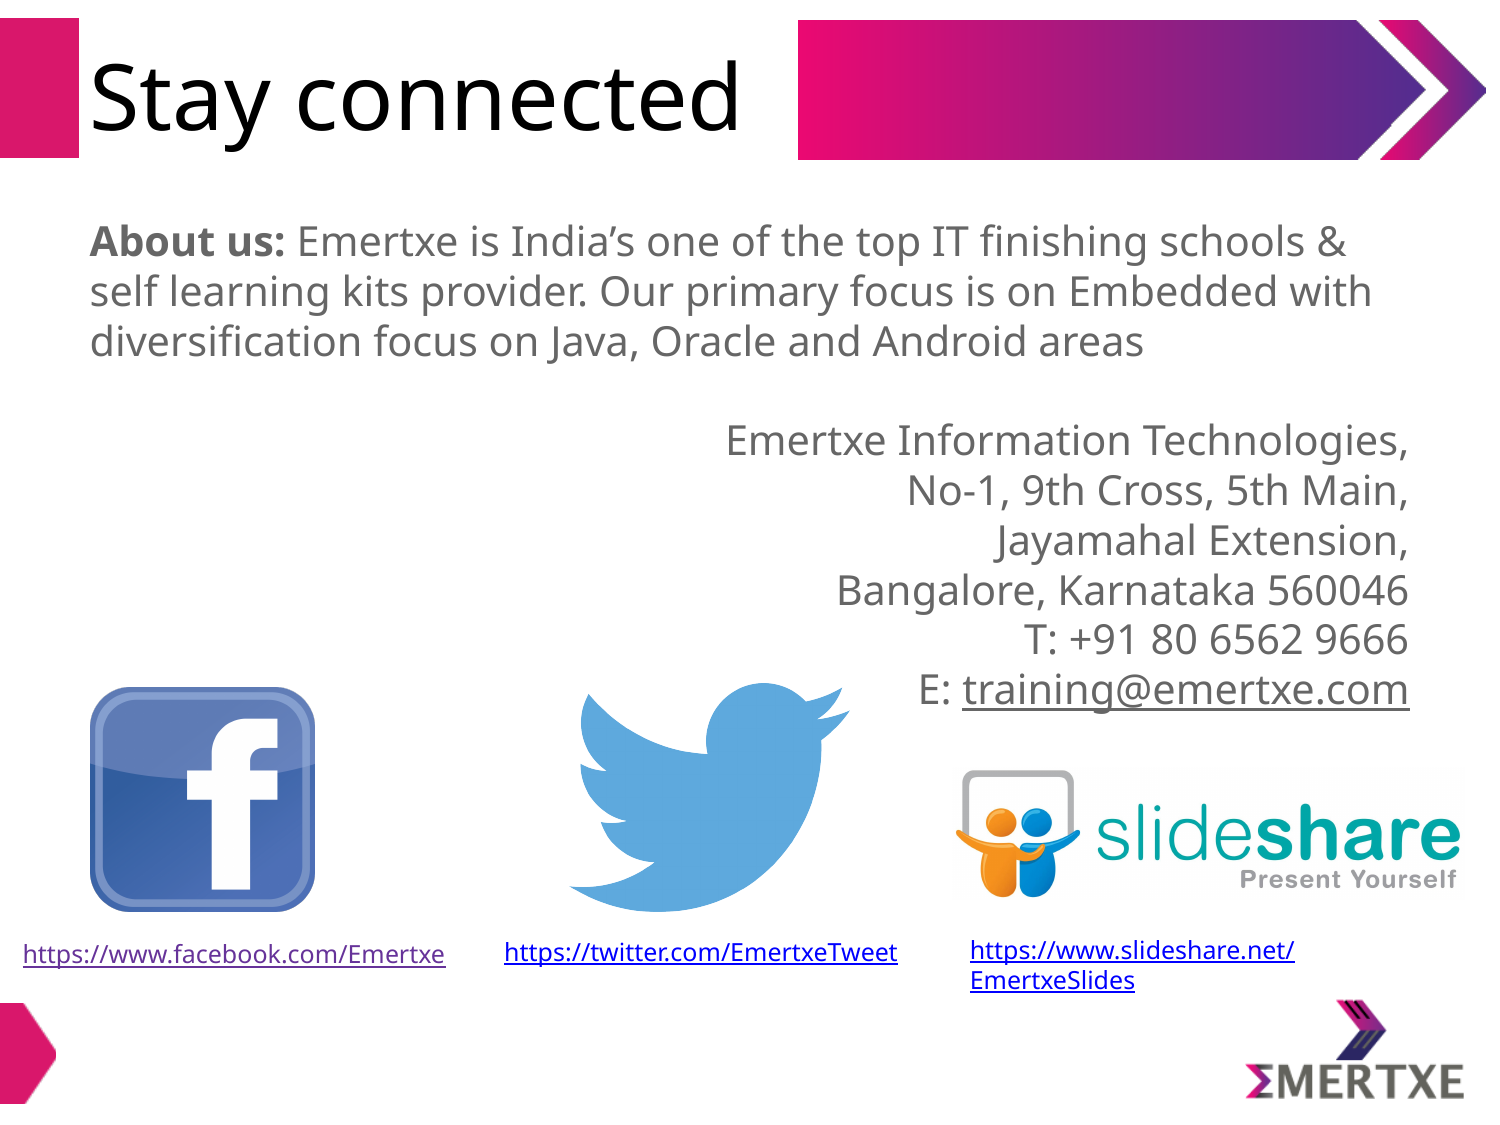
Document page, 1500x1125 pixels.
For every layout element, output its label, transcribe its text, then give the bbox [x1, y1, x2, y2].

picture [90, 687, 315, 912]
text_box About us: Emertxe is India’s one of the top IT finishing schools & self learning kits provider. Our primary focus is on Embedded with diversification focus on Java, Oracle and Android areas Emertxe Information Technologies, No-1, 9th Cross, 5th Main, Jayamahal Extension, Bangalore, Karnataka 560046 T: +91 80 6562 9666 E: training@emertxe.com [74, 207, 1425, 656]
picture [1245, 1002, 1465, 1099]
picture [952, 767, 1465, 900]
text_box https://www.slideshare.net/EmertxeSlides [954, 926, 1472, 1002]
text_box Stay connected [74, 0, 1425, 188]
text_box https://www.facebook.com/Emertxe [7, 931, 468, 976]
text_box https://twitter.com/EmertxeTweet [489, 928, 933, 974]
picture [1425, 20, 1486, 160]
picture [569, 683, 850, 912]
